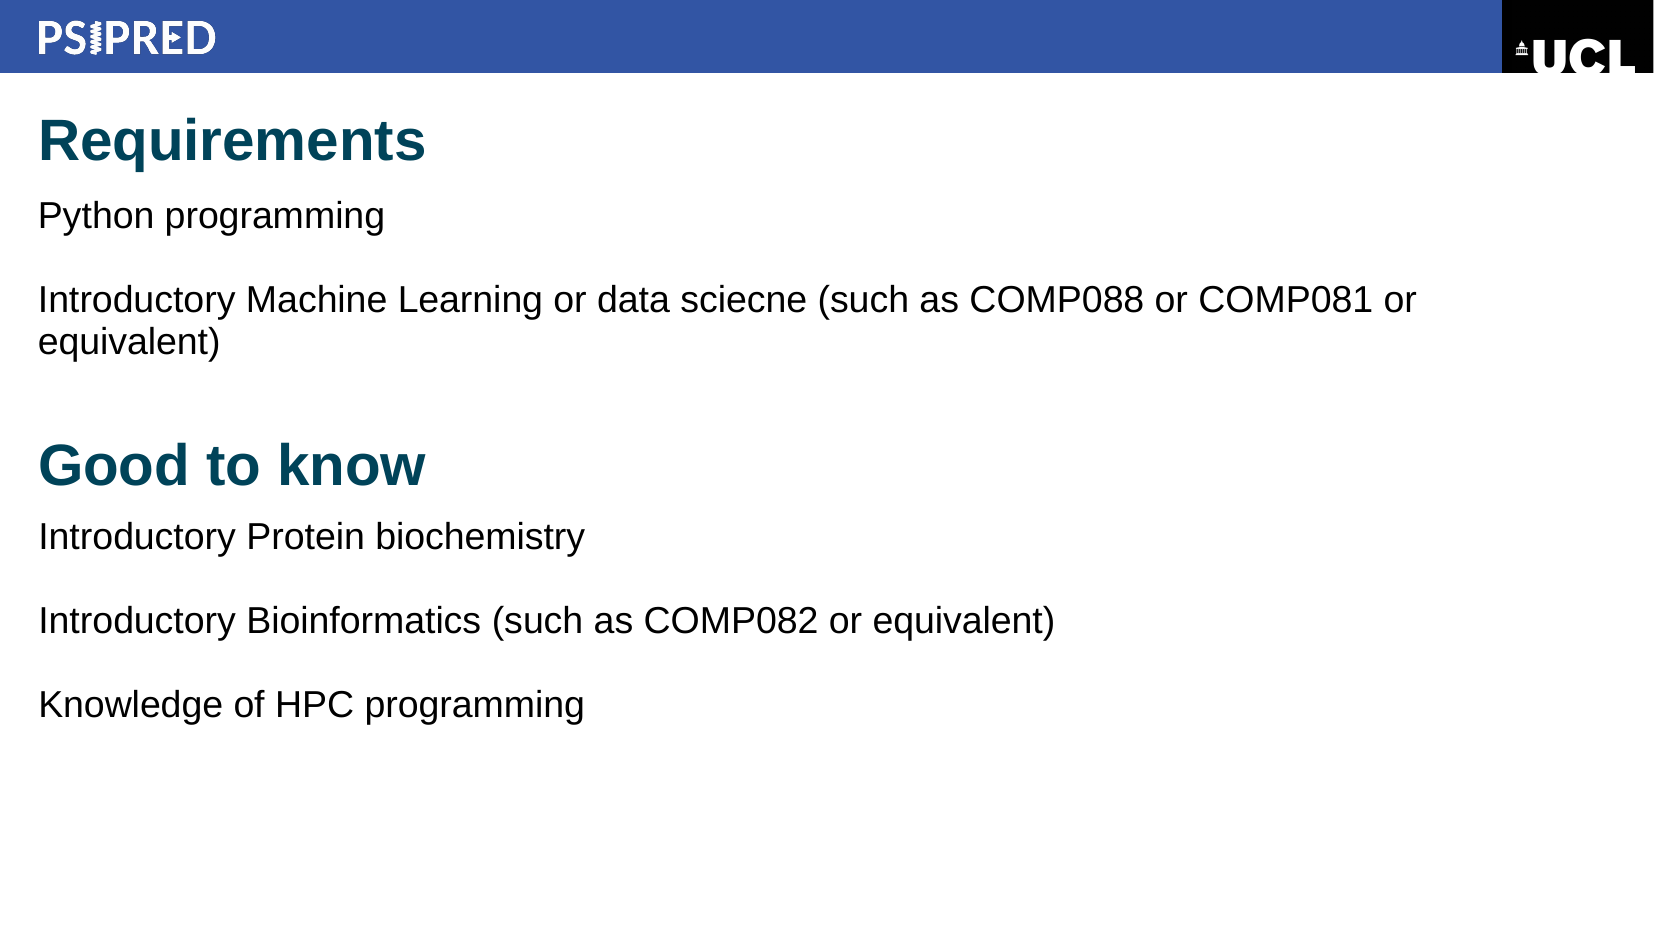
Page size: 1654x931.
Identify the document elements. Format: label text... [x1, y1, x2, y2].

title Good to know [23, 419, 1619, 507]
picture [30, 14, 224, 61]
text_box Python programming Introductory Machine Learning or data sciecne (such as COMP088 or COMP081 or equivalent) [23, 187, 1619, 419]
title Requirements [23, 94, 1619, 187]
text_box Introductory Protein biochemistry Introductory Bioinformatics (such as COMP082 or equivalent) Knowledge of HPC programming [23, 507, 1619, 931]
picture [1502, 0, 1654, 73]
